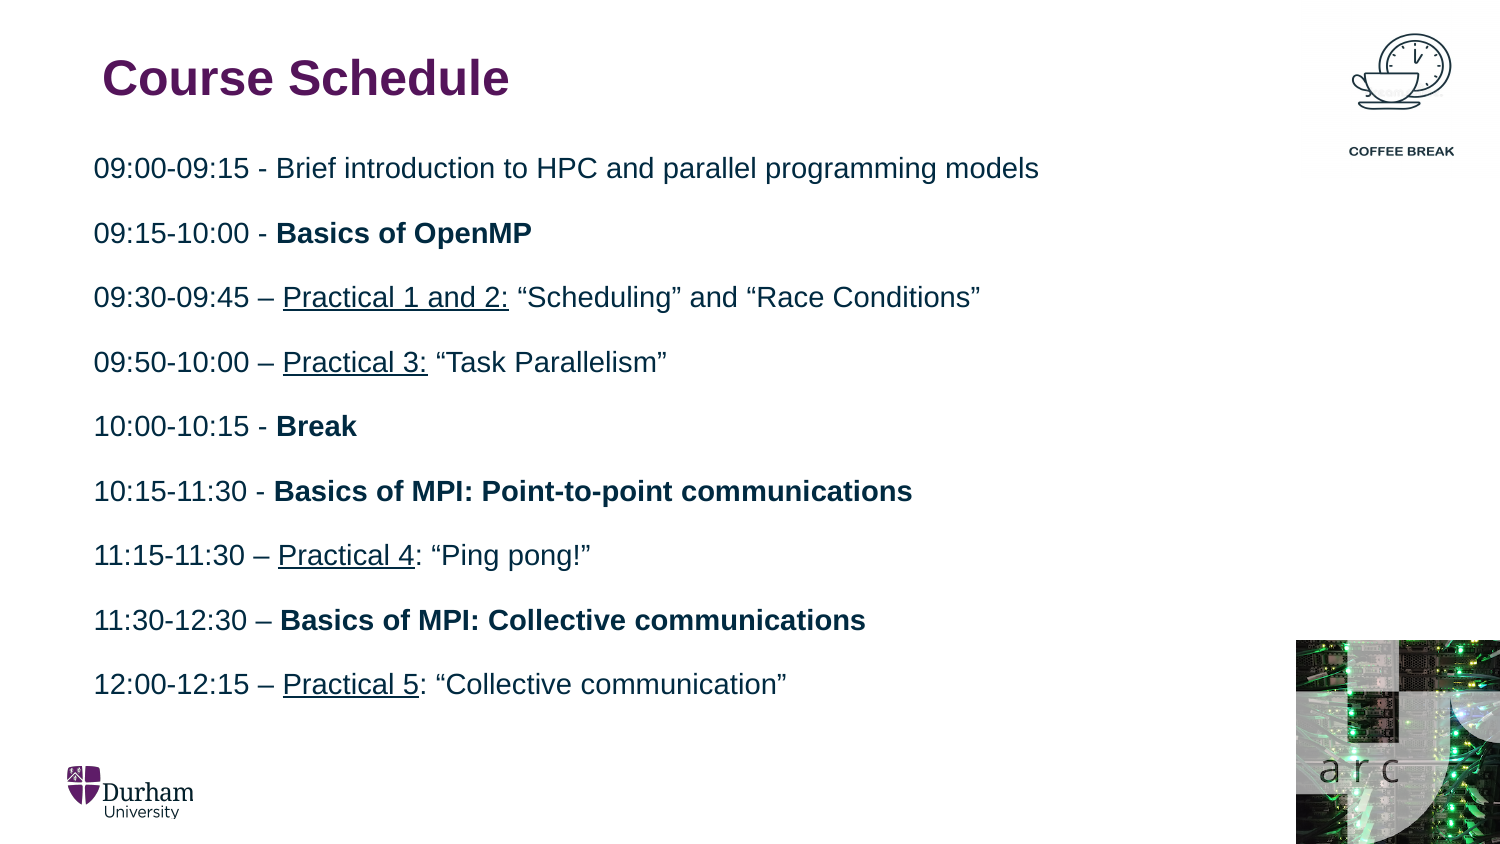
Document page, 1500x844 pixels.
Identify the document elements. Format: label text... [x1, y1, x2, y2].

picture [1296, 640, 1500, 844]
picture [67, 766, 193, 819]
list 09:00-09:15 - Brief introduction to HPC and parallel programming models 09:15-10:00 - Basics of OpenMP 09:30-09:45 – Practical 1 and 2: “Scheduling” and “Race Conditions” 09:50-10:00 – Practical 3: “Task Parallelism” 10:00-10:15 - Break 10:15-11:30 - Basics of MPI: Point-to-point communications 11:15-11:30 – Practical 4: “Ping pong!” 11:30-12:30 – Basics of MPI: Collective communications 12:00-12:15 – Practical 5: “Collective communication” [93, 149, 1203, 813]
picture [1301, 0, 1500, 178]
title Course Schedule [101, 45, 1399, 187]
